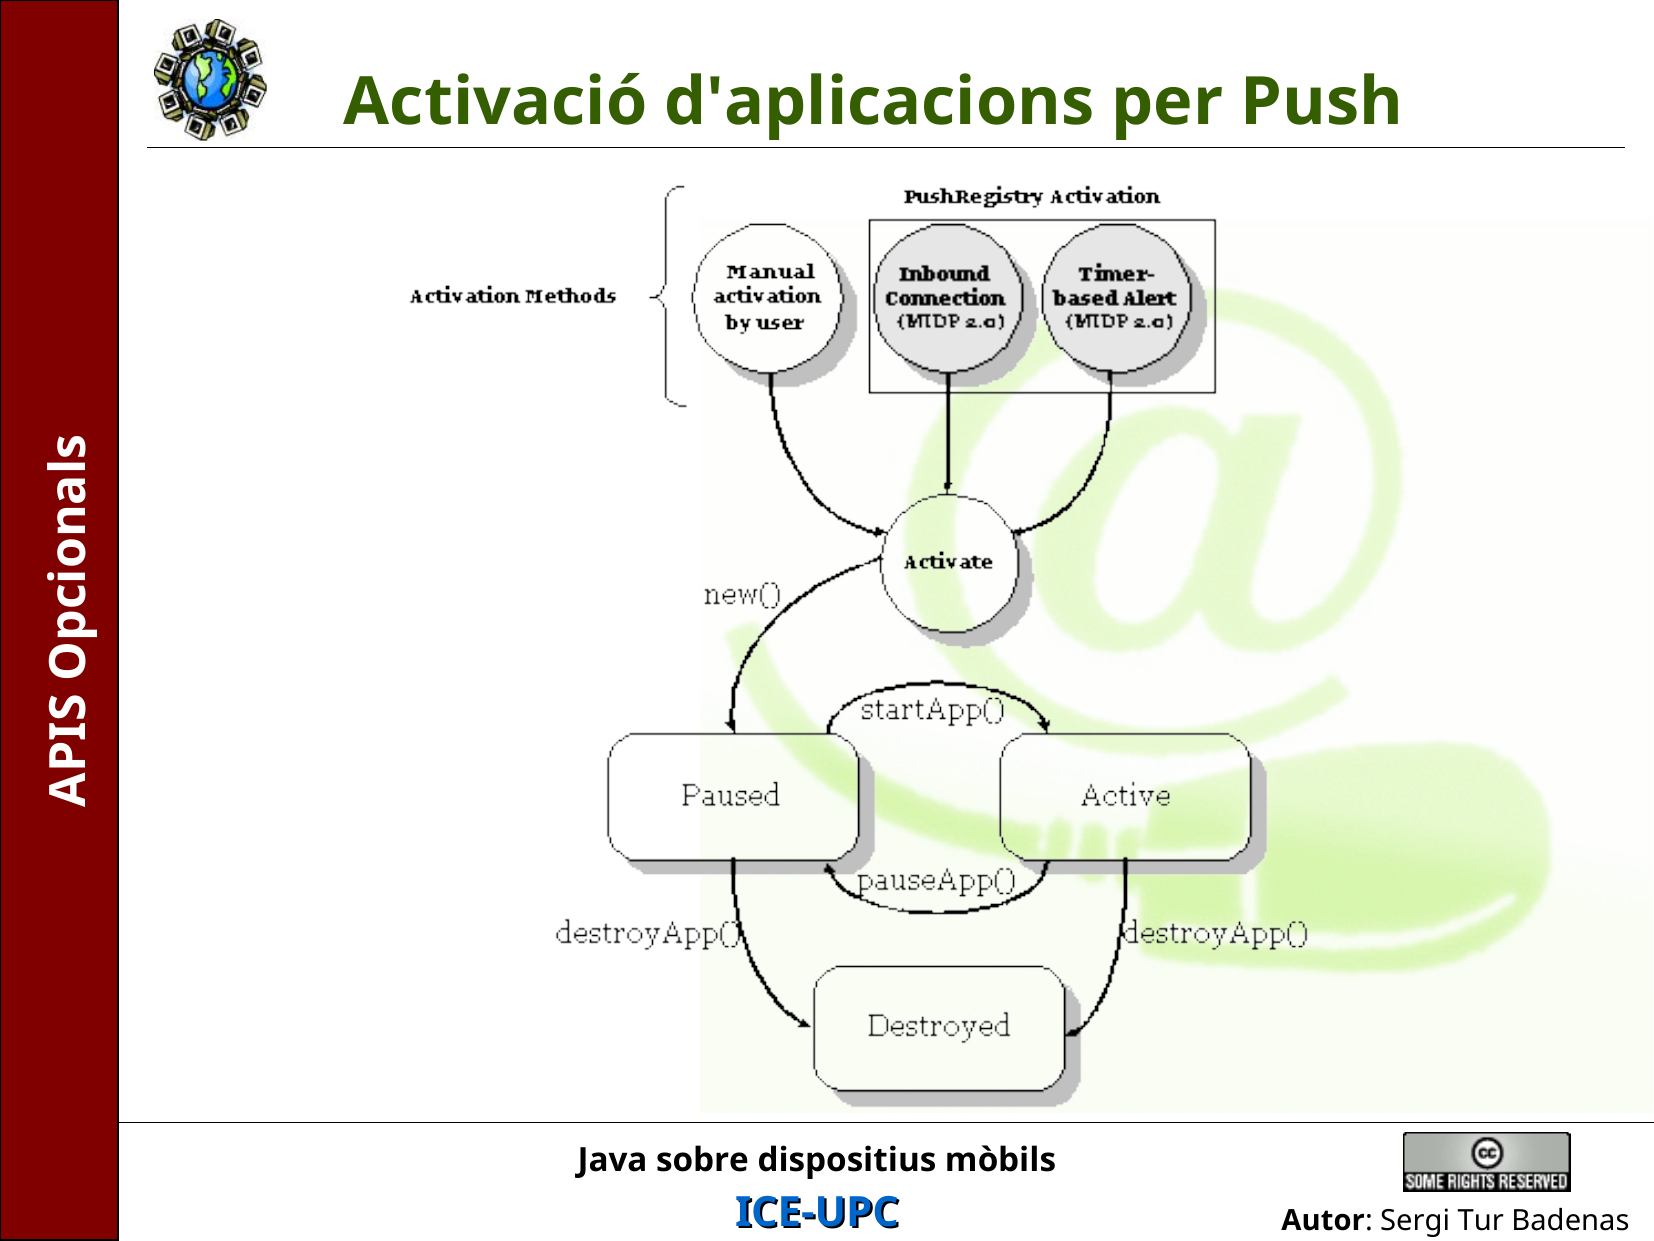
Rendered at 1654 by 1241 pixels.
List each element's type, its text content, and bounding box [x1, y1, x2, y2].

picture [395, 173, 1654, 1113]
title Activació d'aplicacions per Push [129, 56, 1619, 141]
picture [154, 19, 268, 56]
picture [1403, 1132, 1571, 1192]
